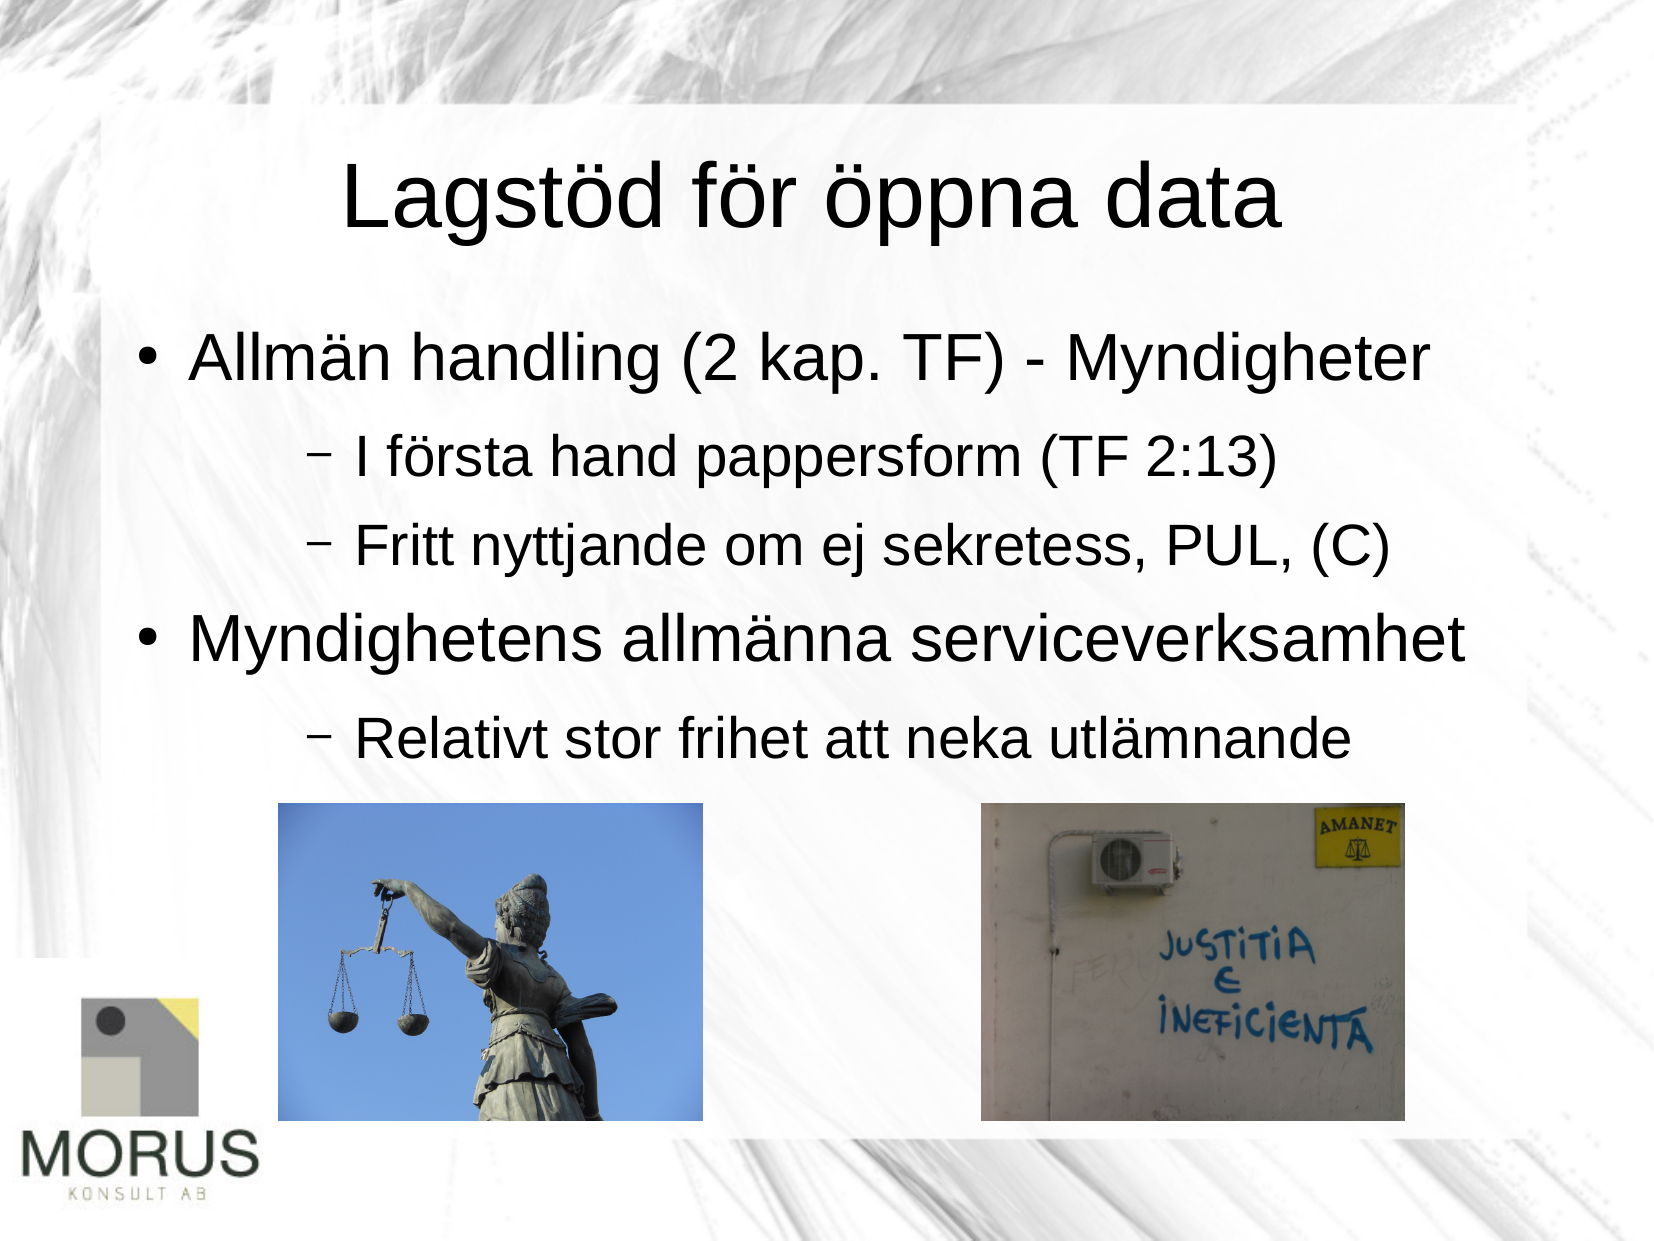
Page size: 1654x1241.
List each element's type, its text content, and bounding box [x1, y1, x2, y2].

picture [0, 0, 1654, 1241]
list Allmän handling (2 kap. TF) - Myndigheter I första hand pappersform (TF 2:13) Fritt nyttjande om ej sekretess, PUL, (C) Myndighetens allmänna serviceverksamhet Relativt stor frihet att neka utlämnande [118, 319, 1571, 1040]
title Lagstöd för öppna data [118, 112, 1506, 281]
